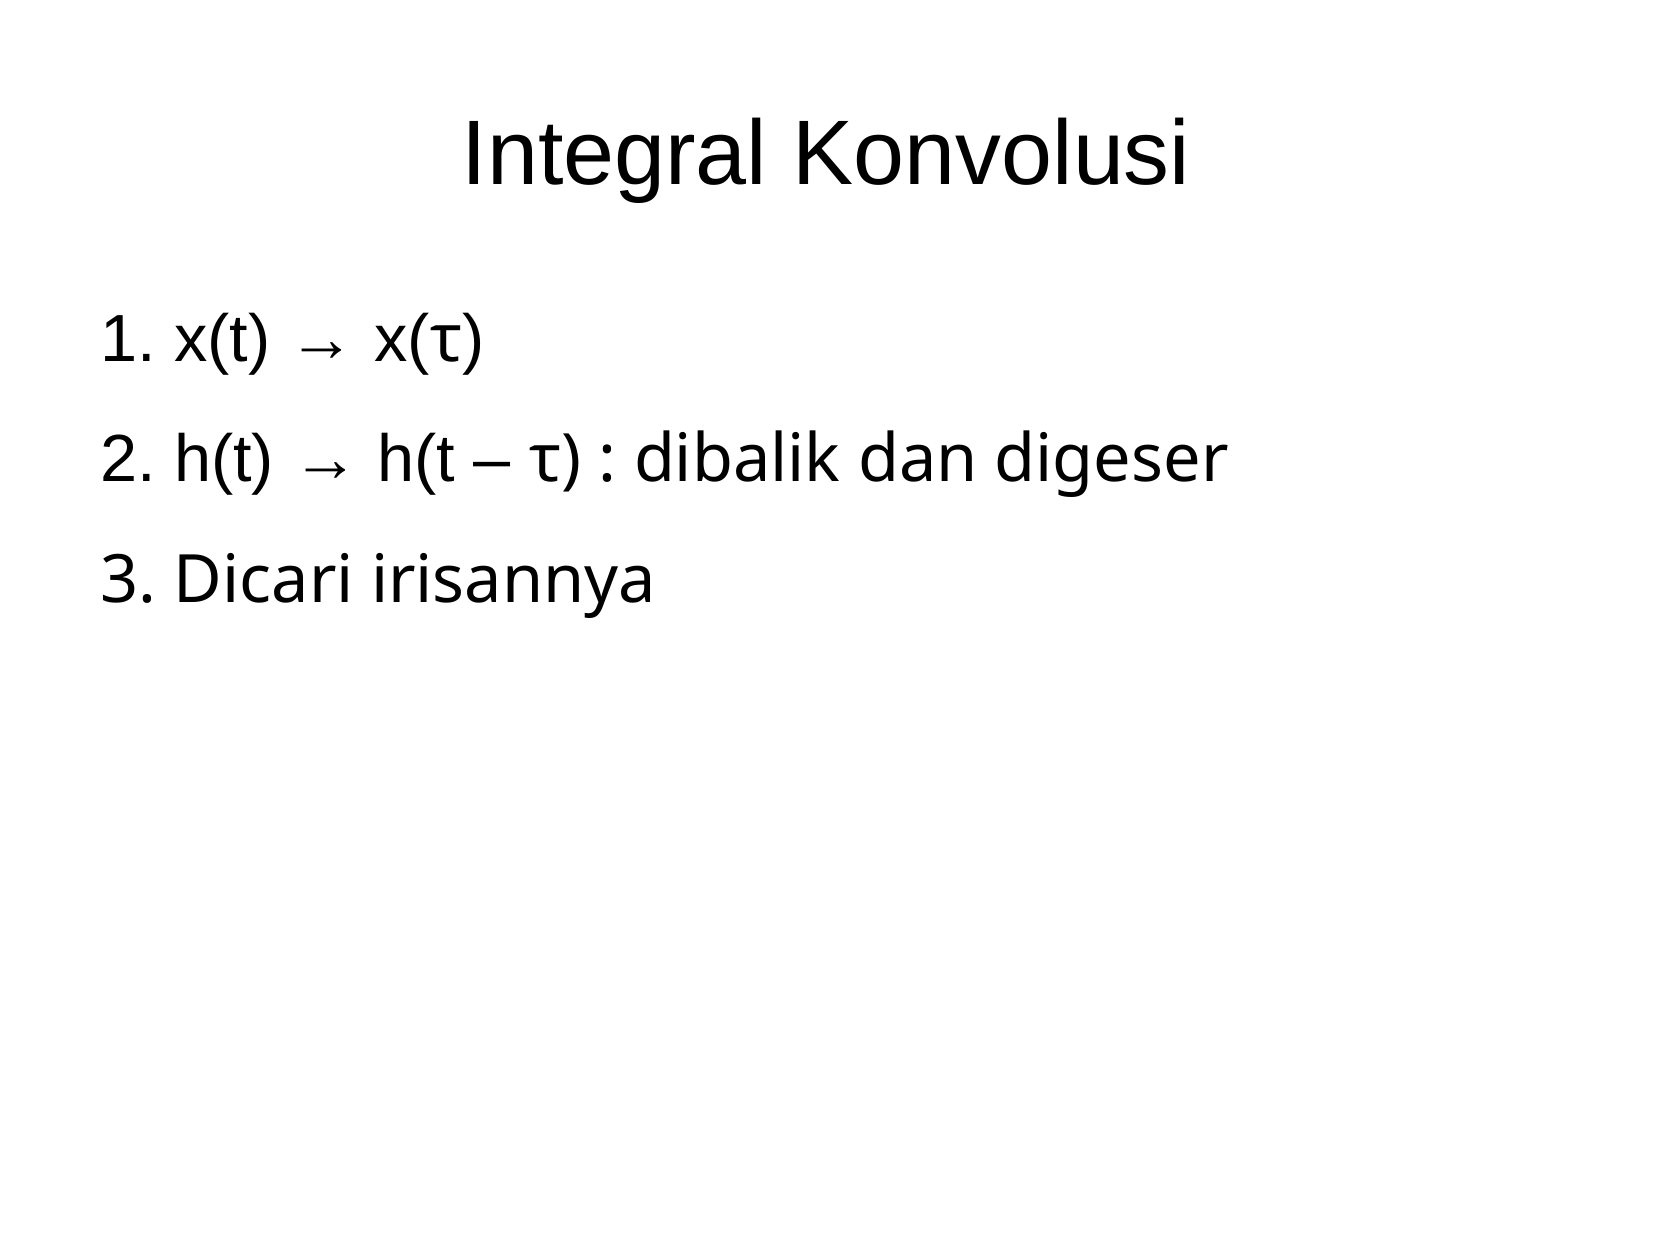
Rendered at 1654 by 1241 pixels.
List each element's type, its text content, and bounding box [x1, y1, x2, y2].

list x(t) → x(τ) h(t) → h(t – τ) : dibalik dan digeser Dicari irisannya [82, 290, 1571, 1010]
title Integral Konvolusi [82, 49, 1571, 257]
